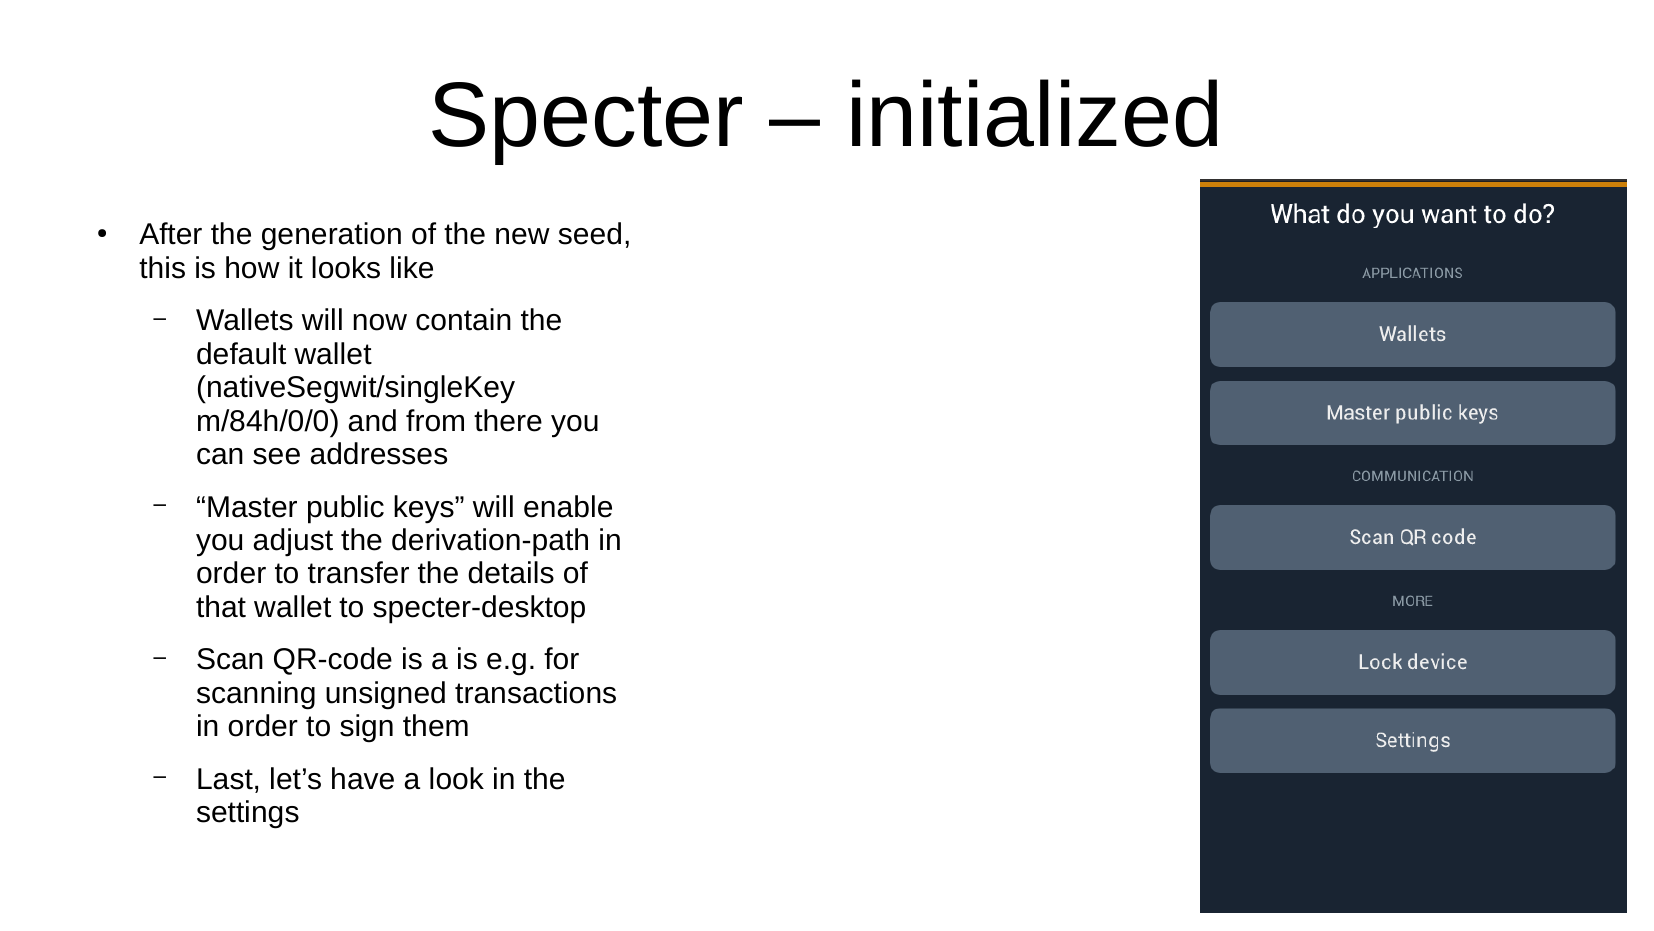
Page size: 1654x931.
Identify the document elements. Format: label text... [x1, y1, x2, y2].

title Specter – initialized [82, 37, 1571, 193]
list After the generation of the new seed, this is how it looks like Wallets will now contain the default wallet (nativeSegwit/singleKey m/84h/0/0) and from there you can see addresses “Master public keys” will enable you adjust the derivation-path in order to transfer the details of that wallet to specter-desktop Scan QR-code is a is e.g. for scanning unsigned transactions in order to sign them Last, let’s have a look in the settings [82, 217, 646, 841]
picture [1200, 179, 1627, 913]
